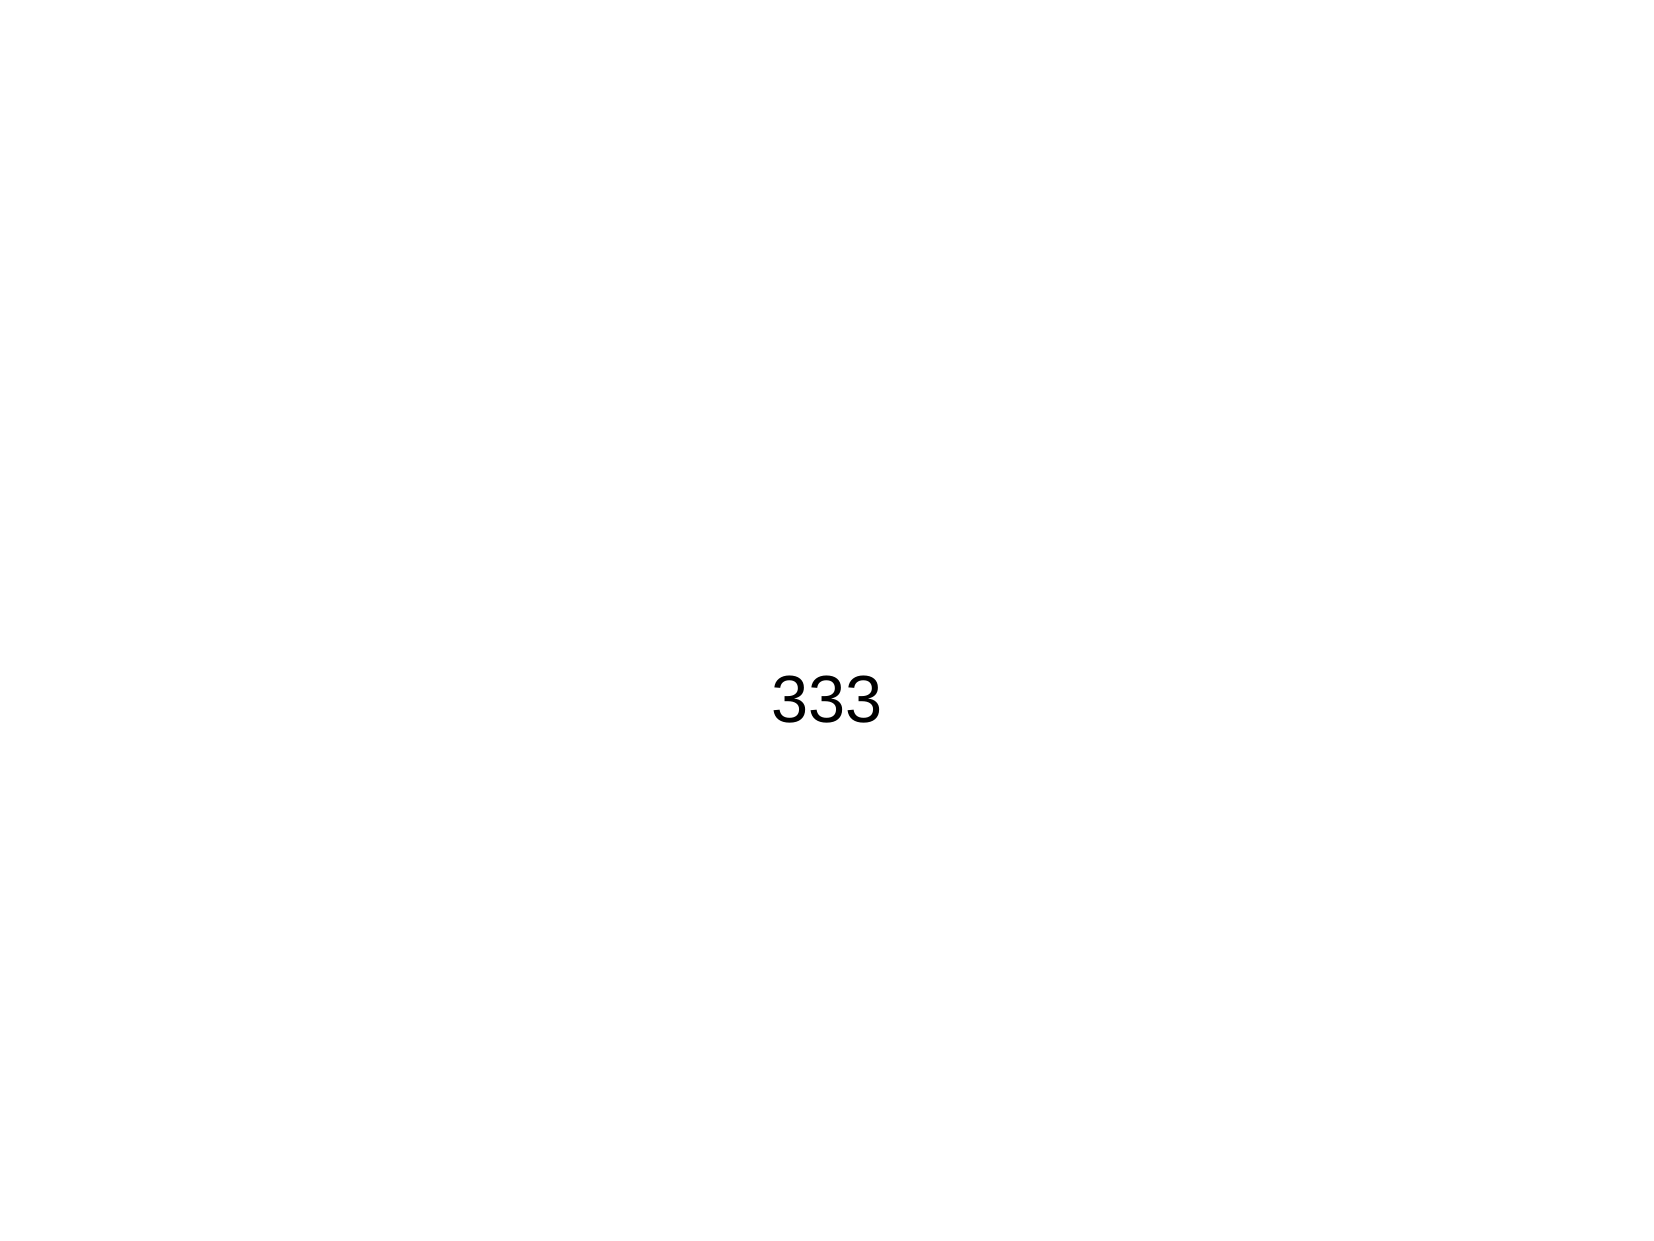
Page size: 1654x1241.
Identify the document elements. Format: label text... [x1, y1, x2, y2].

subtitle 333 [82, 297, 1571, 1102]
